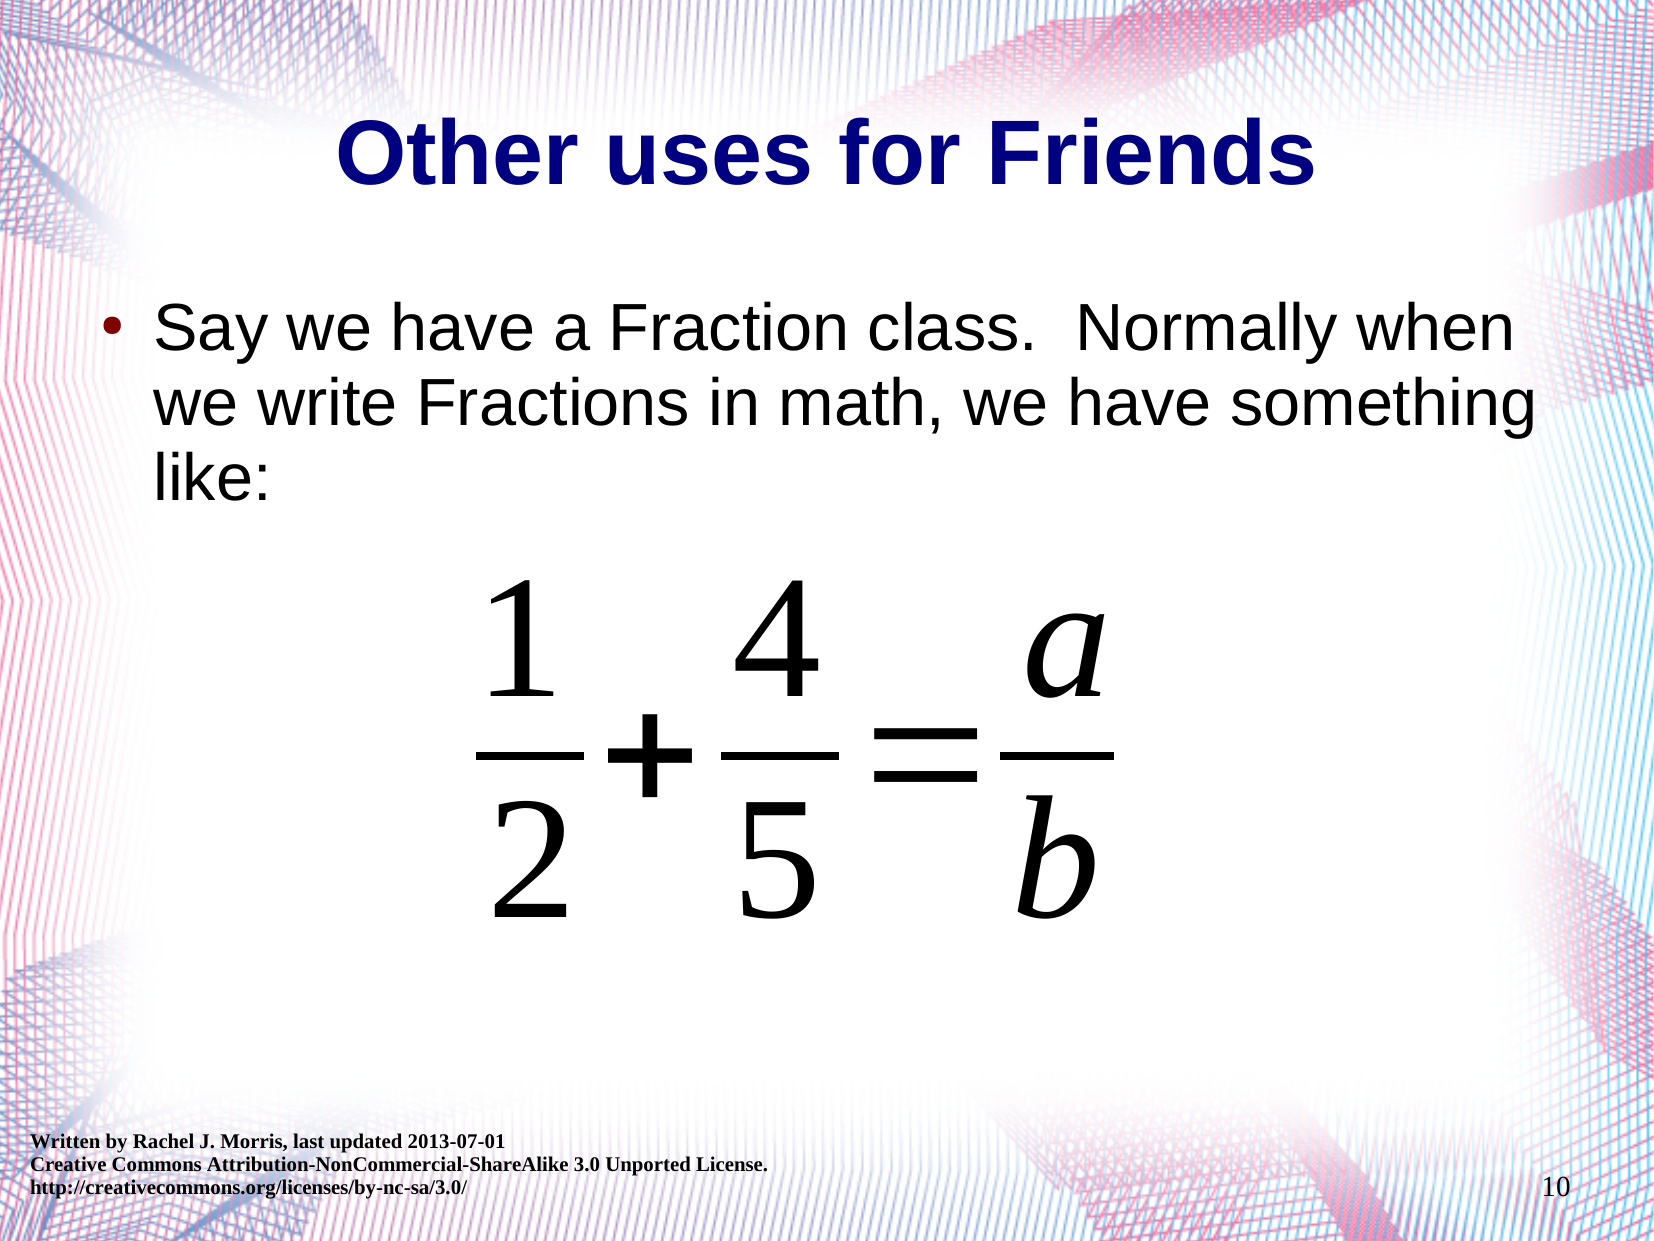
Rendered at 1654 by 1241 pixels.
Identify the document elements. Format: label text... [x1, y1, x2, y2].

title Other uses for Friends [82, 49, 1571, 257]
list Say we have a Fraction class. Normally when we write Fractions in math, we have something like: [82, 290, 1571, 526]
picture [0, 0, 1654, 1241]
chart [420, 543, 1171, 961]
